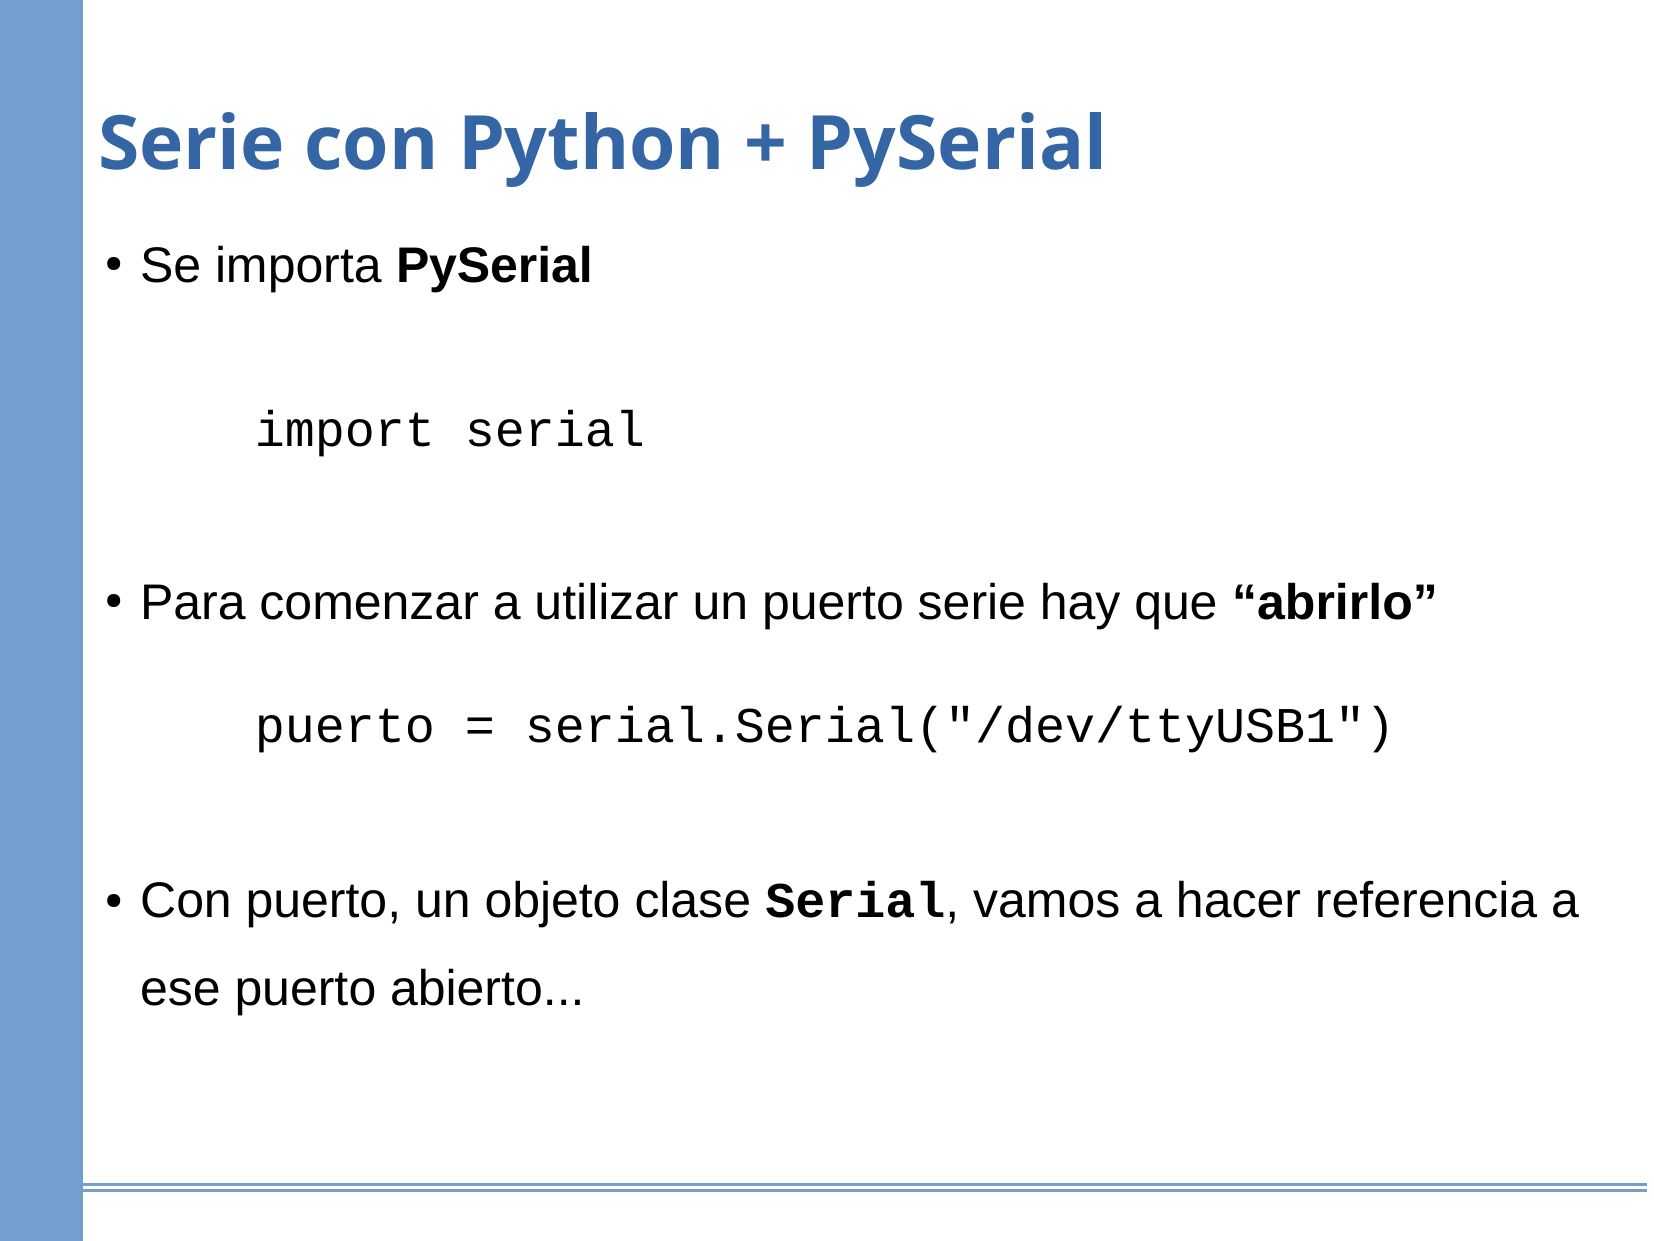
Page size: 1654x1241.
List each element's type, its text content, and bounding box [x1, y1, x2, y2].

text_box Serie con Python + PySerial [83, 30, 1641, 134]
text_box Se importa PySerial import serial Para comenzar a utilizar un puerto serie hay que “abrirlo” puerto = serial.Serial("/dev/ttyUSB1") Con puerto, un objeto clase Serial, vamos a hacer referencia a ese puerto abierto... [90, 201, 1621, 1002]
